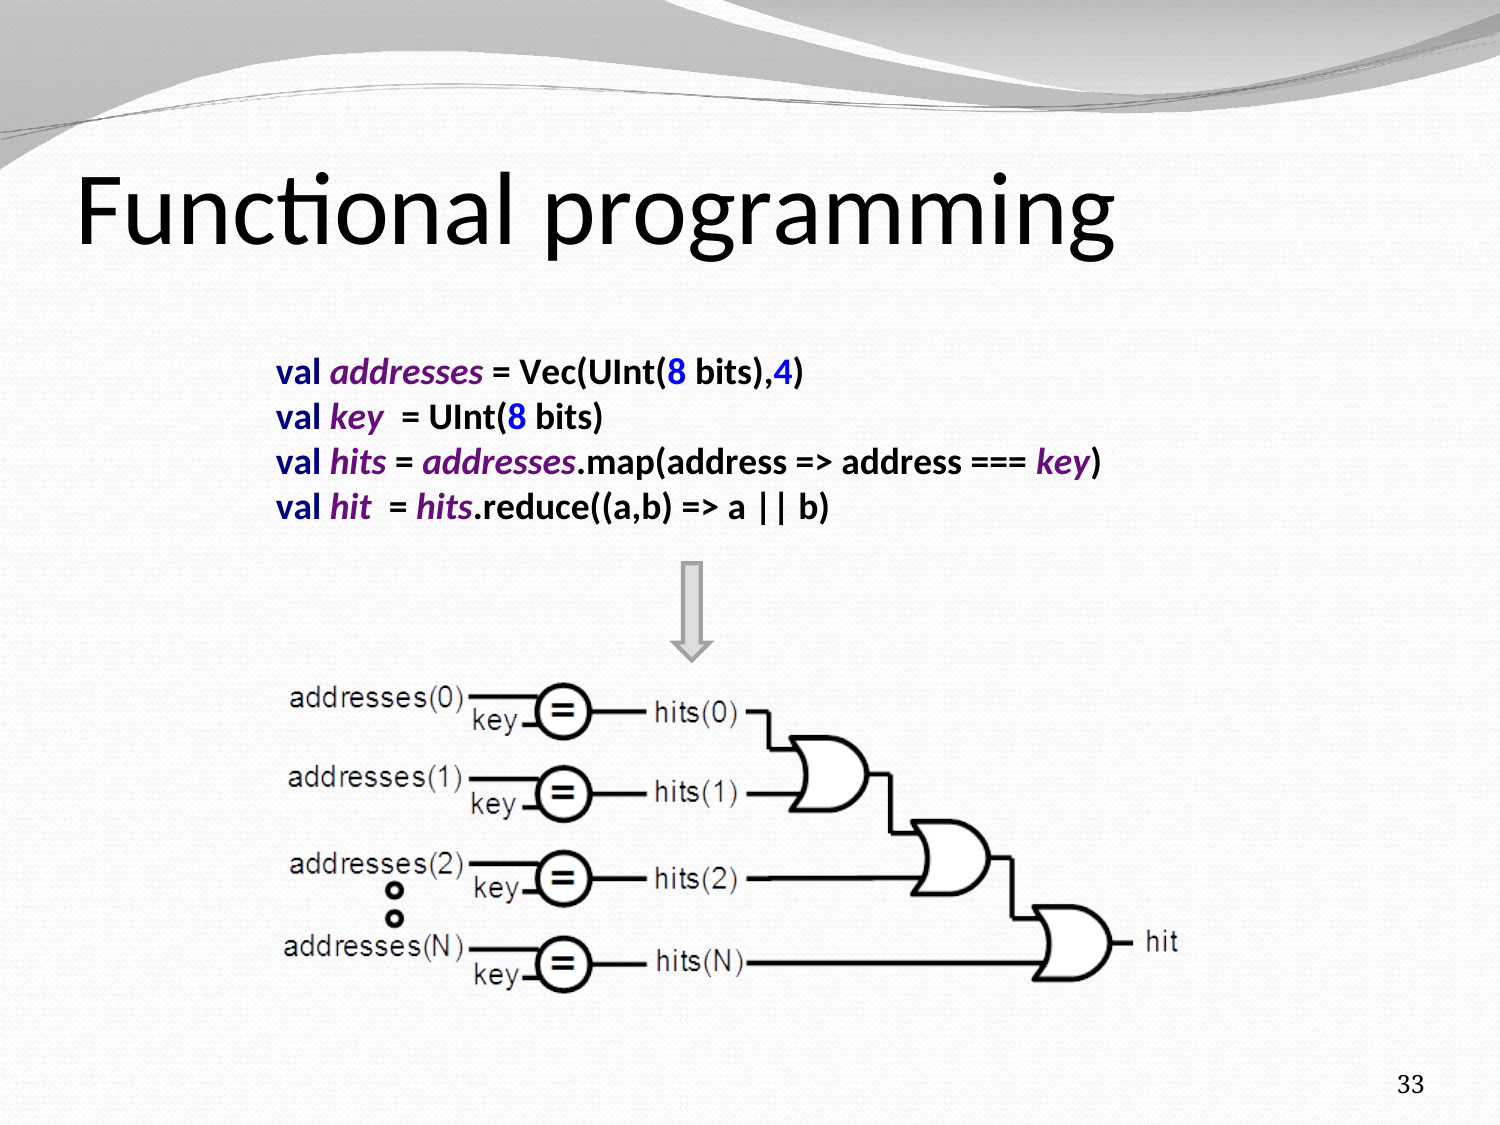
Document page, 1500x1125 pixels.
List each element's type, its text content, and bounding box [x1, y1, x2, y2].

title Functional programming [75, 78, 1426, 266]
text_box [674, 563, 710, 661]
text_box <numéro> [1299, 1042, 1426, 1103]
picture [0, 0, 1500, 1125]
text_box val addresses = Vec(UInt(8 bits),4) val key = UInt(8 bits) val hits = addresses.map(address => address === key) val hit = hits.reduce((a,b) => a || b) [261, 338, 1118, 535]
